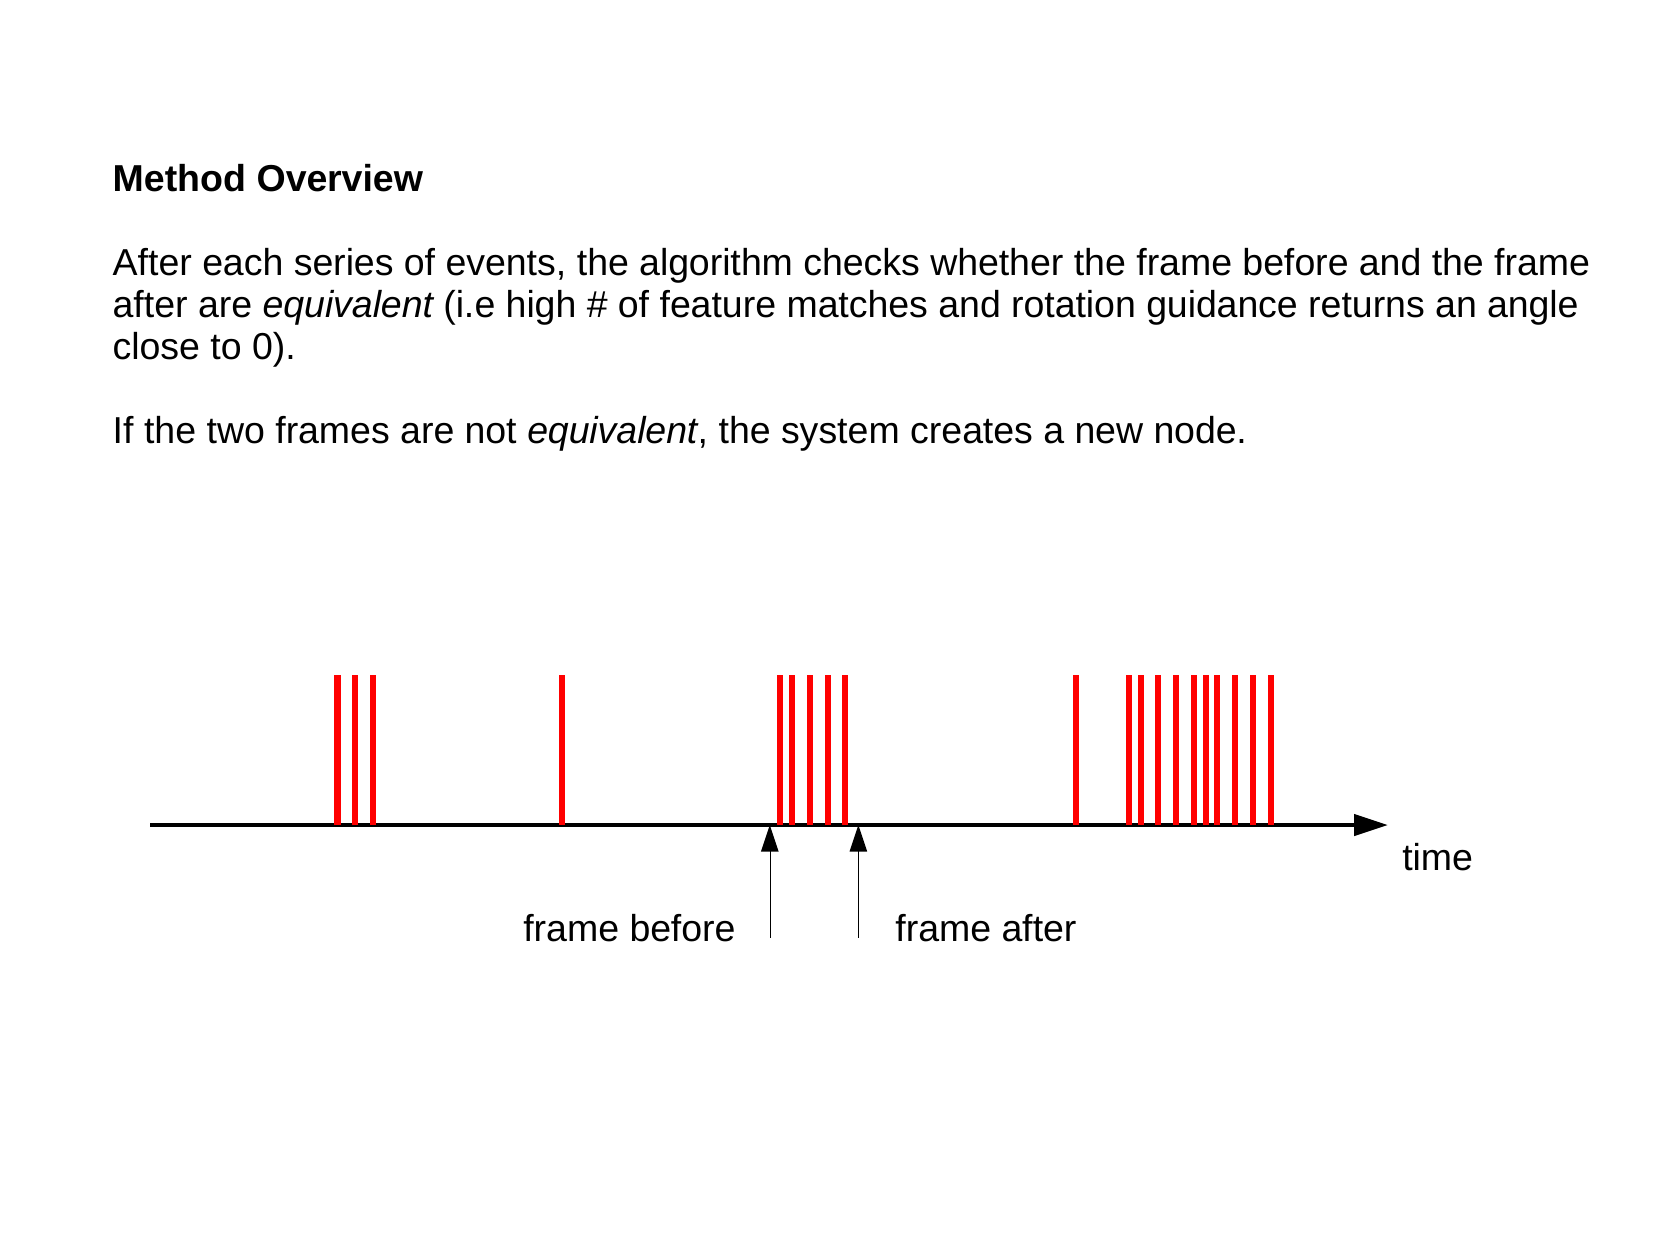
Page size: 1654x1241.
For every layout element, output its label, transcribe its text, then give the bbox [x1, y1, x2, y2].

text_box frame after [880, 900, 1093, 971]
text_box time [1387, 829, 1488, 901]
text_box Method Overview After each series of events, the algorithm checks whether the frame before and the frame after are equivalent (i.e high # of feature matches and rotation guidance returns an angle close to 0). If the two frames are not equivalent, the system creates a new node. [97, 150, 1613, 835]
text_box frame before [508, 900, 751, 971]
